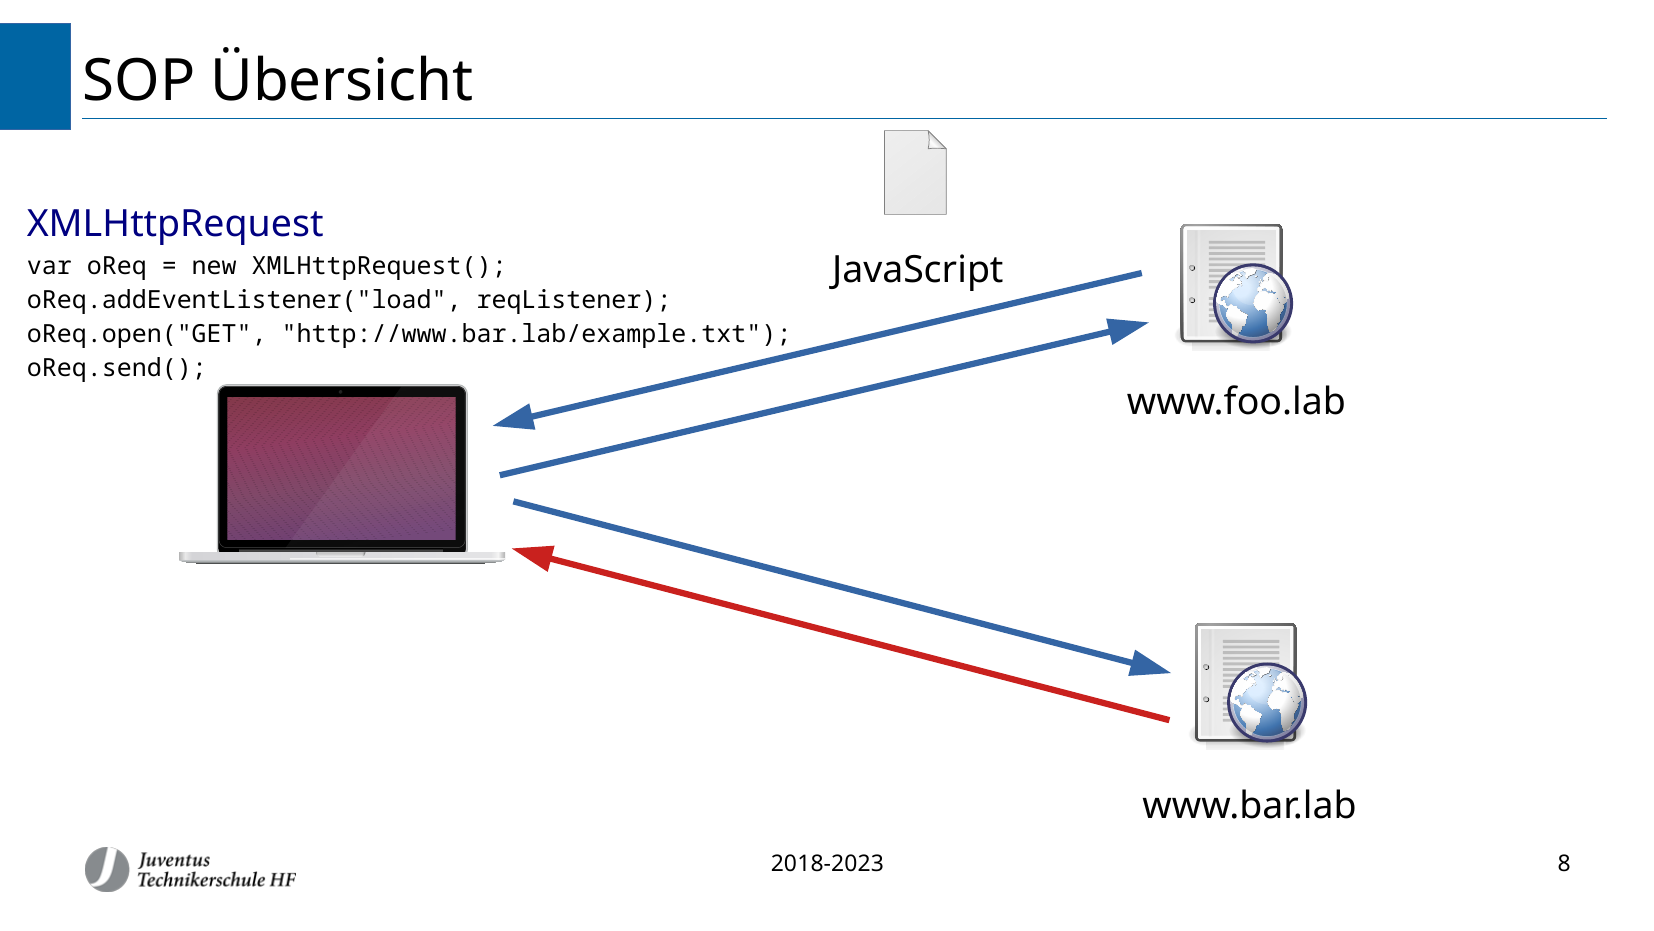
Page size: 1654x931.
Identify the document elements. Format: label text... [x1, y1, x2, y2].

picture [1162, 214, 1301, 353]
text_box XMLHttpRequest var oReq = new XMLHttpRequest(); oReq.addEventListener("load", reqListener); oReq.open("GET", "http://www.bar.lab/example.txt"); oReq.send(); [12, 189, 807, 363]
text_box www.foo.lab [1112, 367, 1351, 428]
picture [868, 125, 962, 220]
title SOP Übersicht [82, 37, 1571, 119]
picture [85, 847, 296, 892]
text_box www.bar.lab [1127, 771, 1364, 832]
text_box JavaScript [817, 235, 1013, 296]
picture [178, 383, 506, 569]
picture [1176, 613, 1315, 752]
